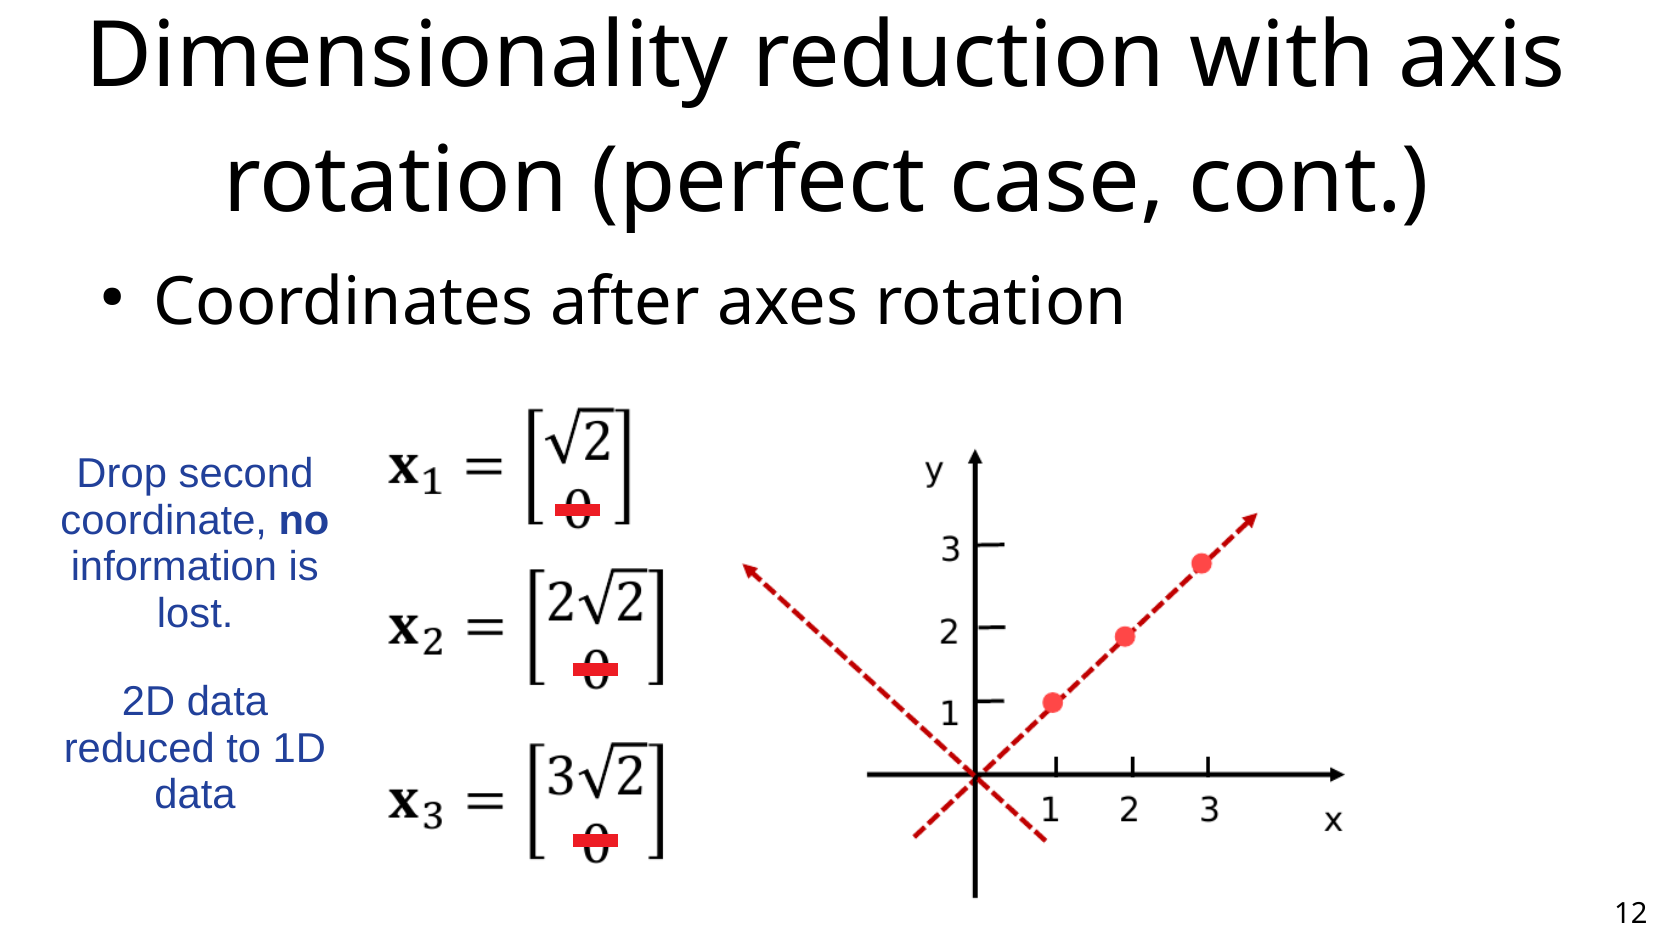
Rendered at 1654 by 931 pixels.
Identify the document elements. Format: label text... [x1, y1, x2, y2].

picture [341, 359, 1385, 916]
list Coordinates after axes rotation [82, 253, 1571, 793]
text_box Drop second coordinate, no information is lost. 2D data reduced to 1D data [45, 442, 346, 826]
title Dimensionality reduction with axis rotation (perfect case, cont.) [82, 1, 1571, 226]
